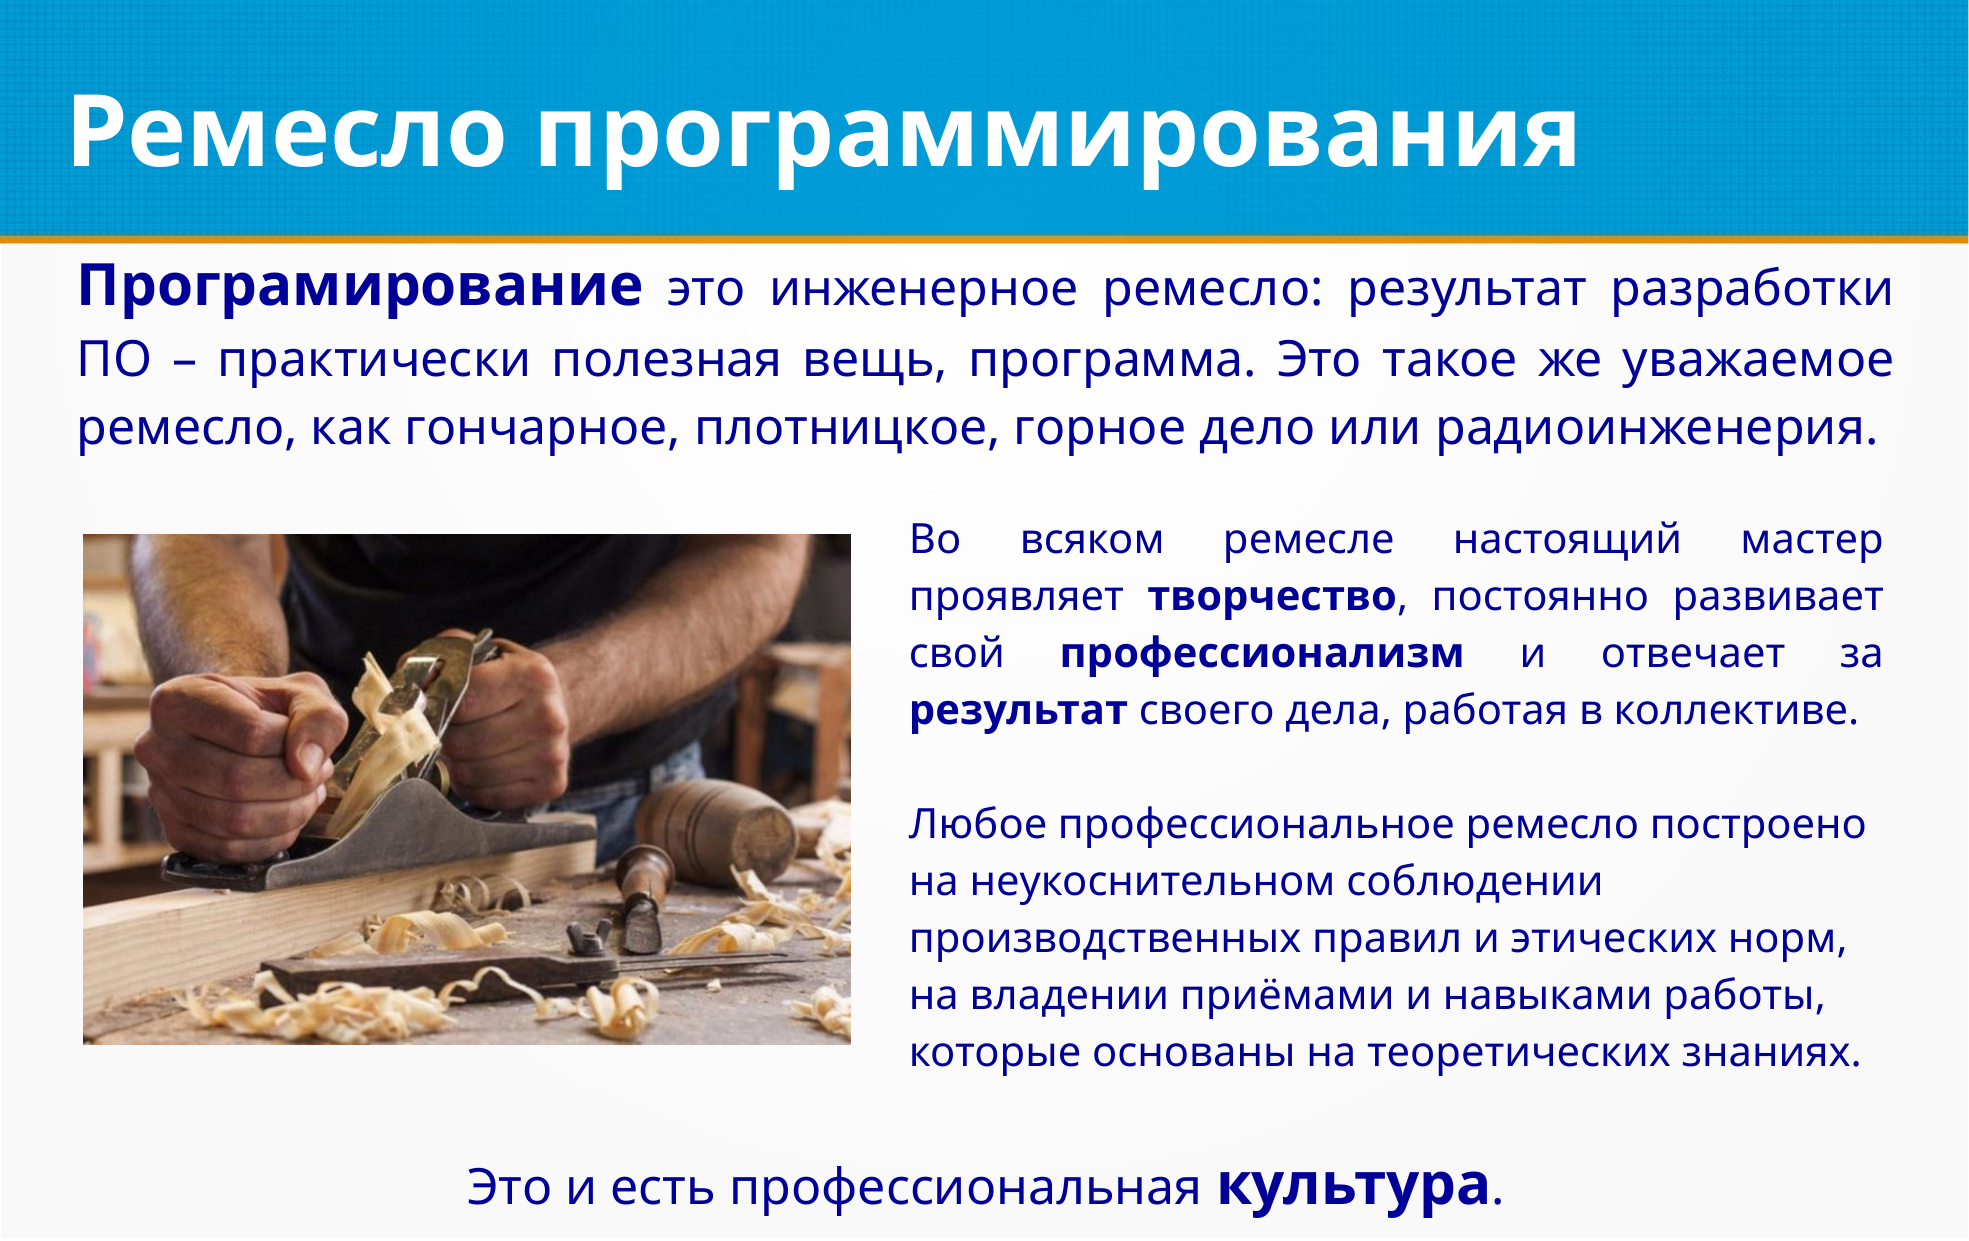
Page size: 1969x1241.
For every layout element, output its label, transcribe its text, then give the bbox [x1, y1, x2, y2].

text_box Ремесло программирования [59, 55, 1902, 200]
picture [0, 233, 1969, 1241]
text_box Програмирование это инженерное ремесло: результат разработки ПО – практически полезная вещь, программа. Это такое же уважаемое ремесло, как гончарное, плотницкое, горное дело или радиоинженерия. Это и есть профессиональная культура. [70, 253, 1902, 1212]
text_box Во всяком ремесле настоящий мастер проявляет творчество, постоянно развивает свой профессионализм и отвечает за результат своего дела, работая в коллективе. Любое профессиональное ремесло построено на неукоснительном соблюдении производственных правил и этических норм, на владении приёмами и навыками работы, которые основаны на теоретических знаниях. [902, 495, 1890, 1093]
